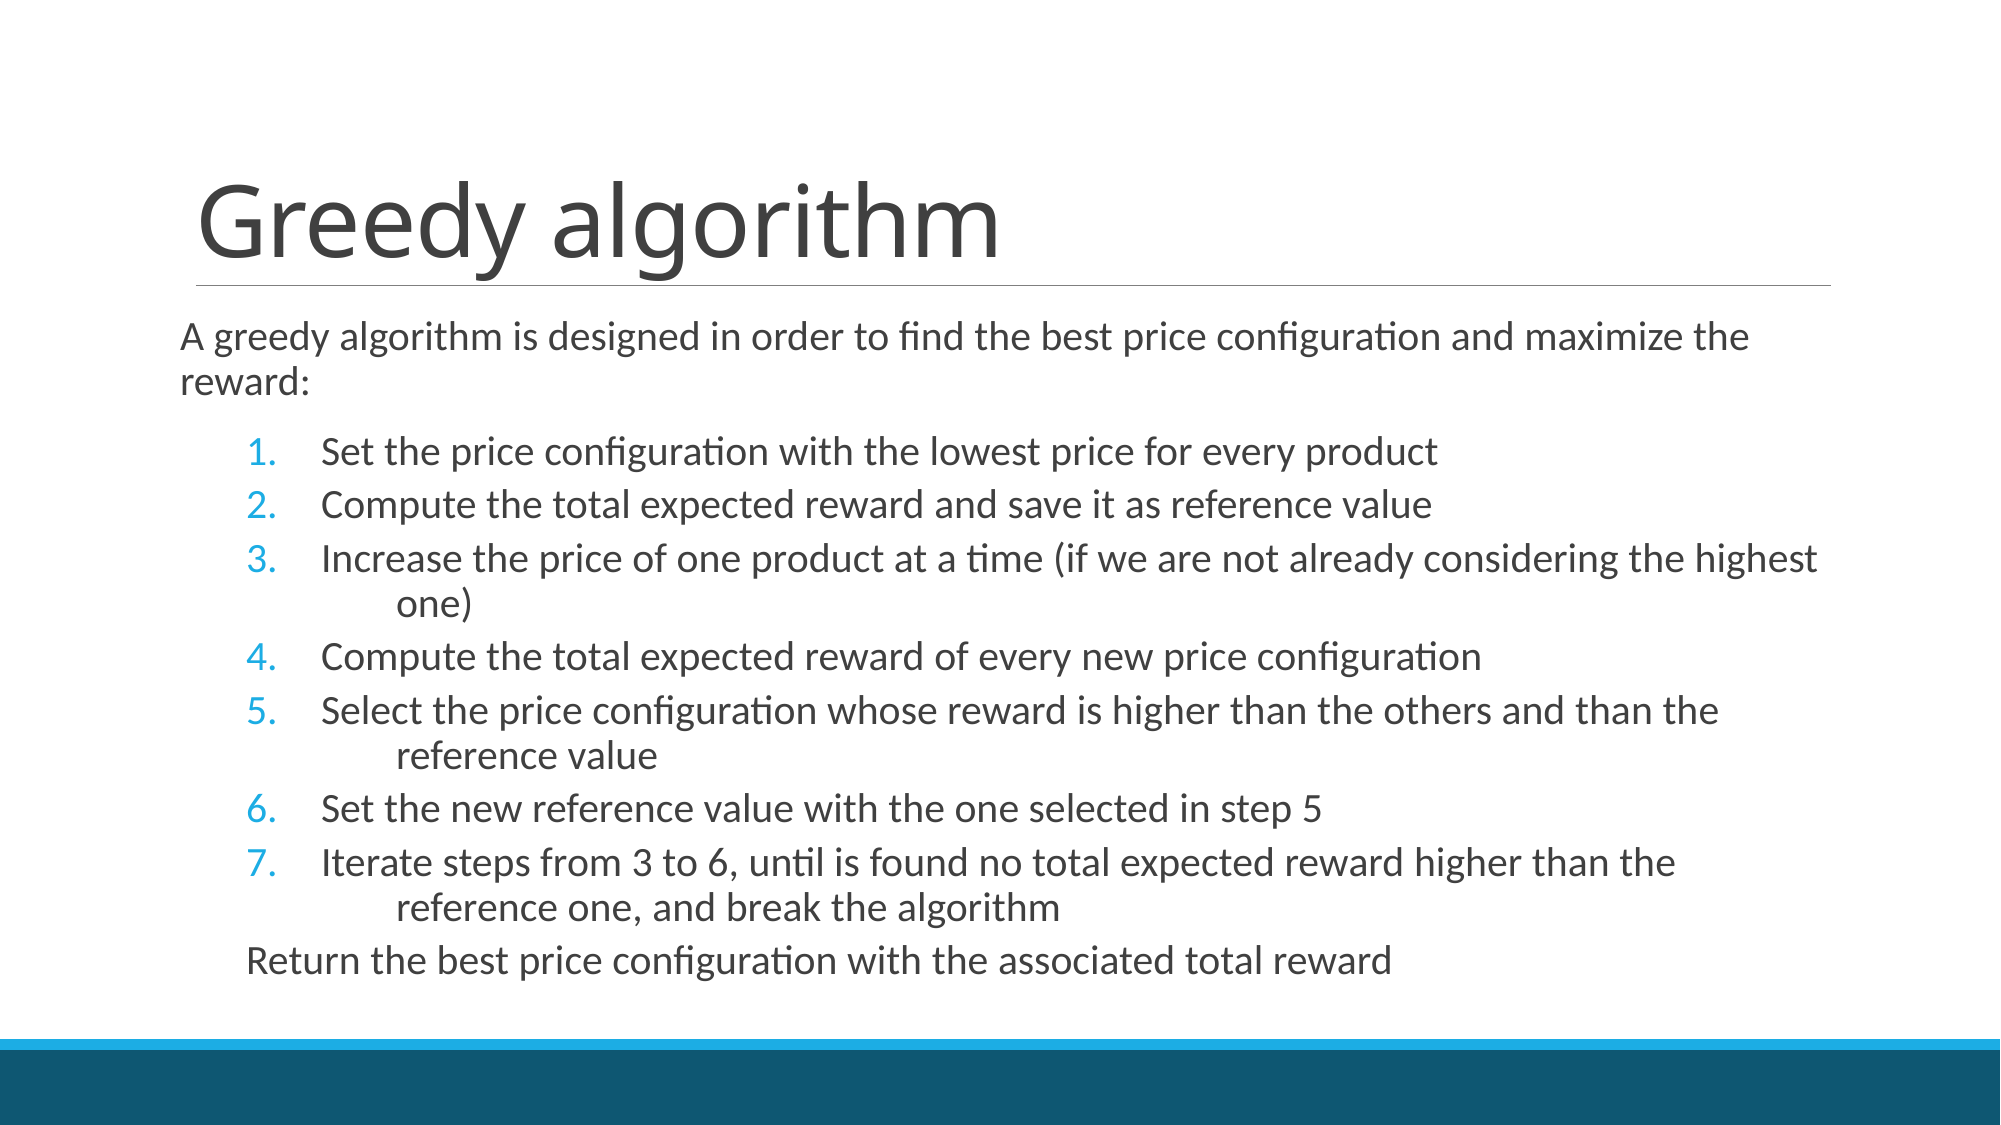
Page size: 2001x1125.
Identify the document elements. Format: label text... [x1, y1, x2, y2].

list A greedy algorithm is designed in order to find the best price configuration and maximize the reward: Set the price configuration with the lowest price for every product Compute the total expected reward and save it as reference value Increase the price of one product at a time (if we are not already considering the highest one) Compute the total expected reward of every new price configuration Select the price configuration whose reward is higher than the others and than the reference value Set the new reference value with the one selected in step 5 Iterate steps from 3 to 6, until is found no total expected reward higher than the reference one, and break the algorithm Return the best price configuration with the associated total reward [180, 306, 1831, 1024]
title Greedy algorithm [180, 47, 1831, 286]
